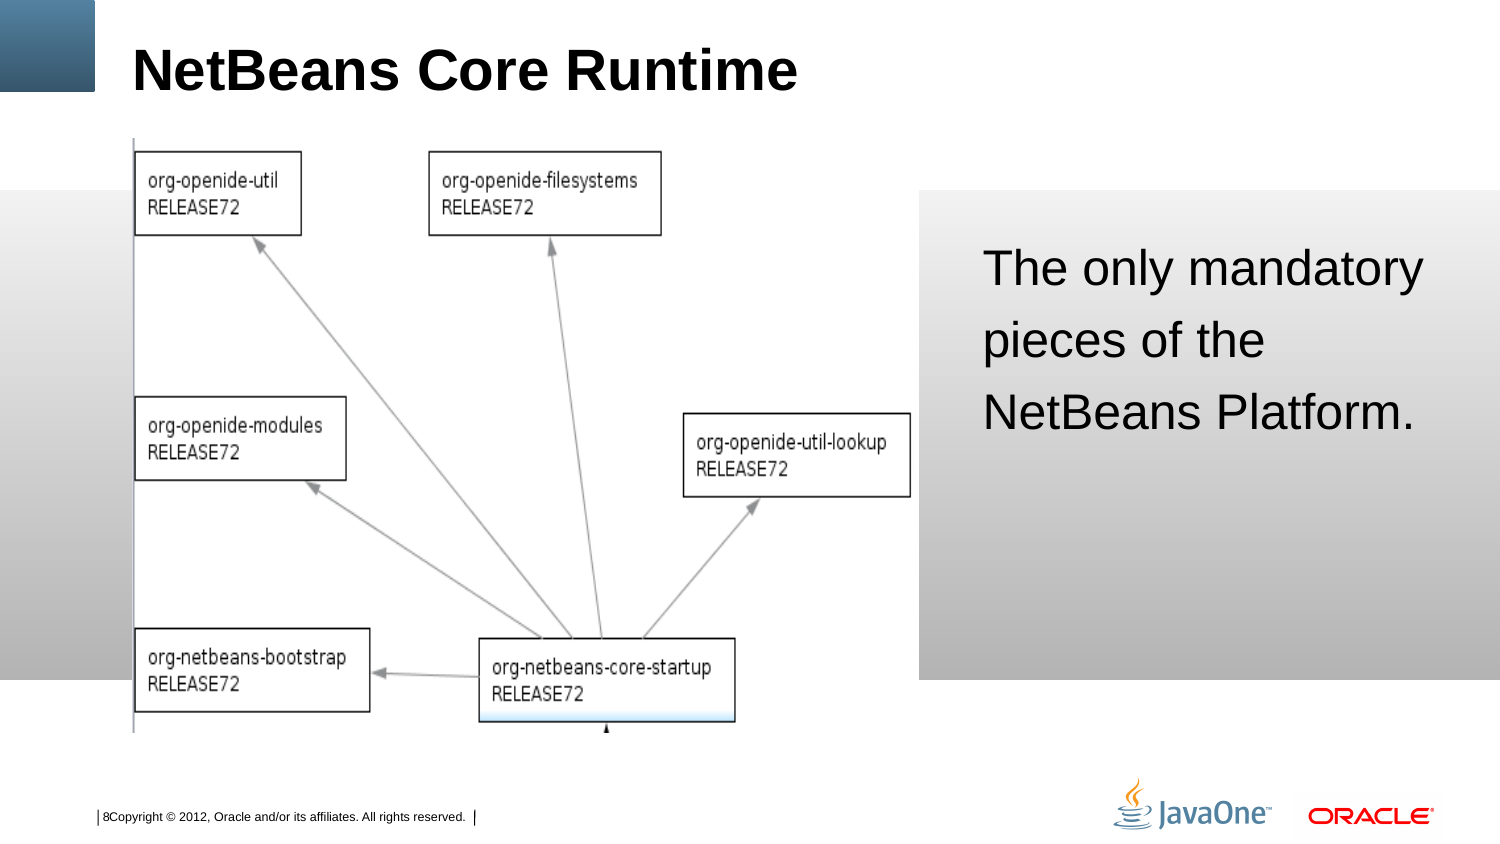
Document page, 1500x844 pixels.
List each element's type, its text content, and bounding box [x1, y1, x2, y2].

picture [132, 138, 919, 733]
picture [1097, 761, 1288, 844]
title NetBeans Core Runtime [132, 40, 1407, 166]
list The only mandatory pieces of the NetBeans Platform. [982, 223, 1451, 451]
picture [1293, 792, 1445, 840]
